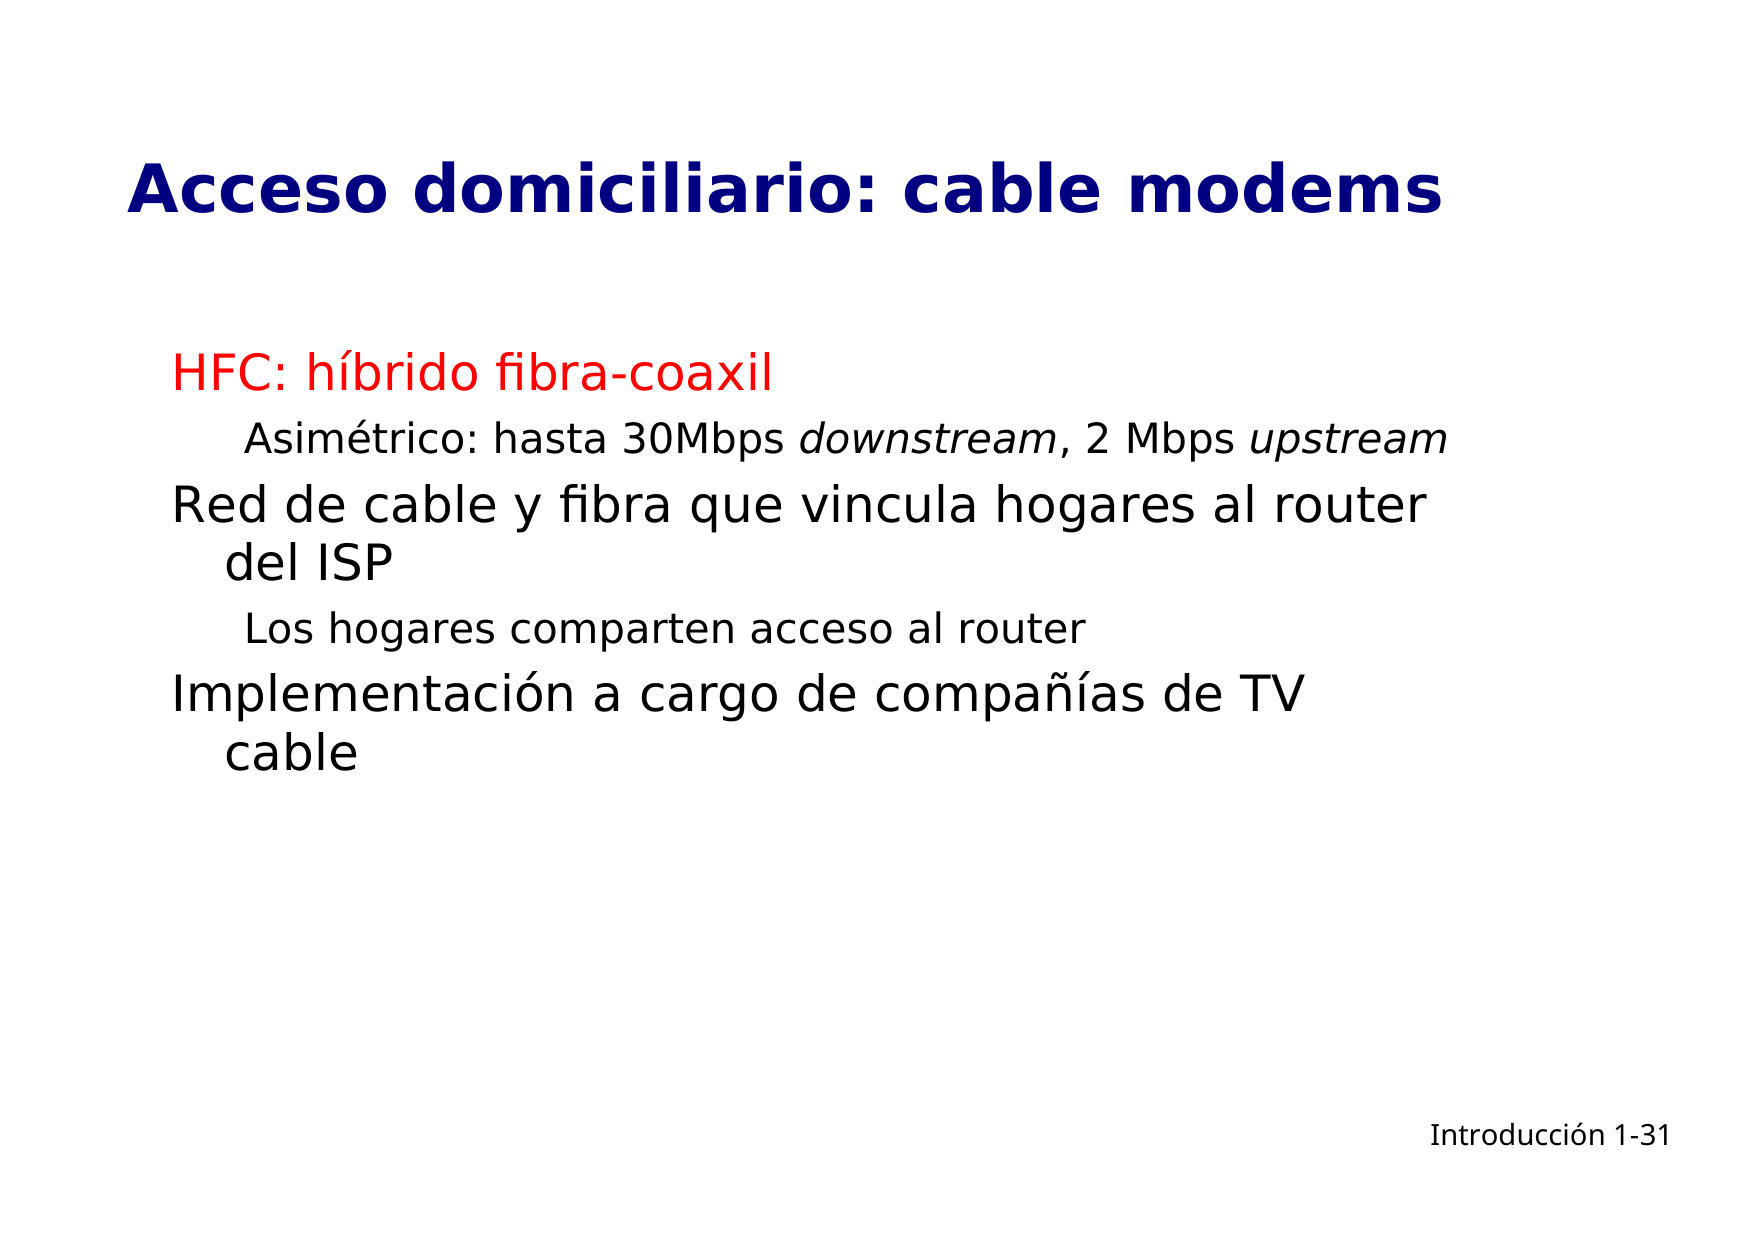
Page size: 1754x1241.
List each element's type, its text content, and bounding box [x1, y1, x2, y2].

list HFC: híbrido fibra-coaxil Asimétrico: hasta 30Mbps downstream, 2 Mbps upstream Red de cable y fibra que vincula hogares al router del ISP Los hogares comparten acceso al router Implementación a cargo de compañías de TV cable [153, 336, 1468, 847]
title Acceso domiciliario: cable modems [113, 95, 1614, 284]
